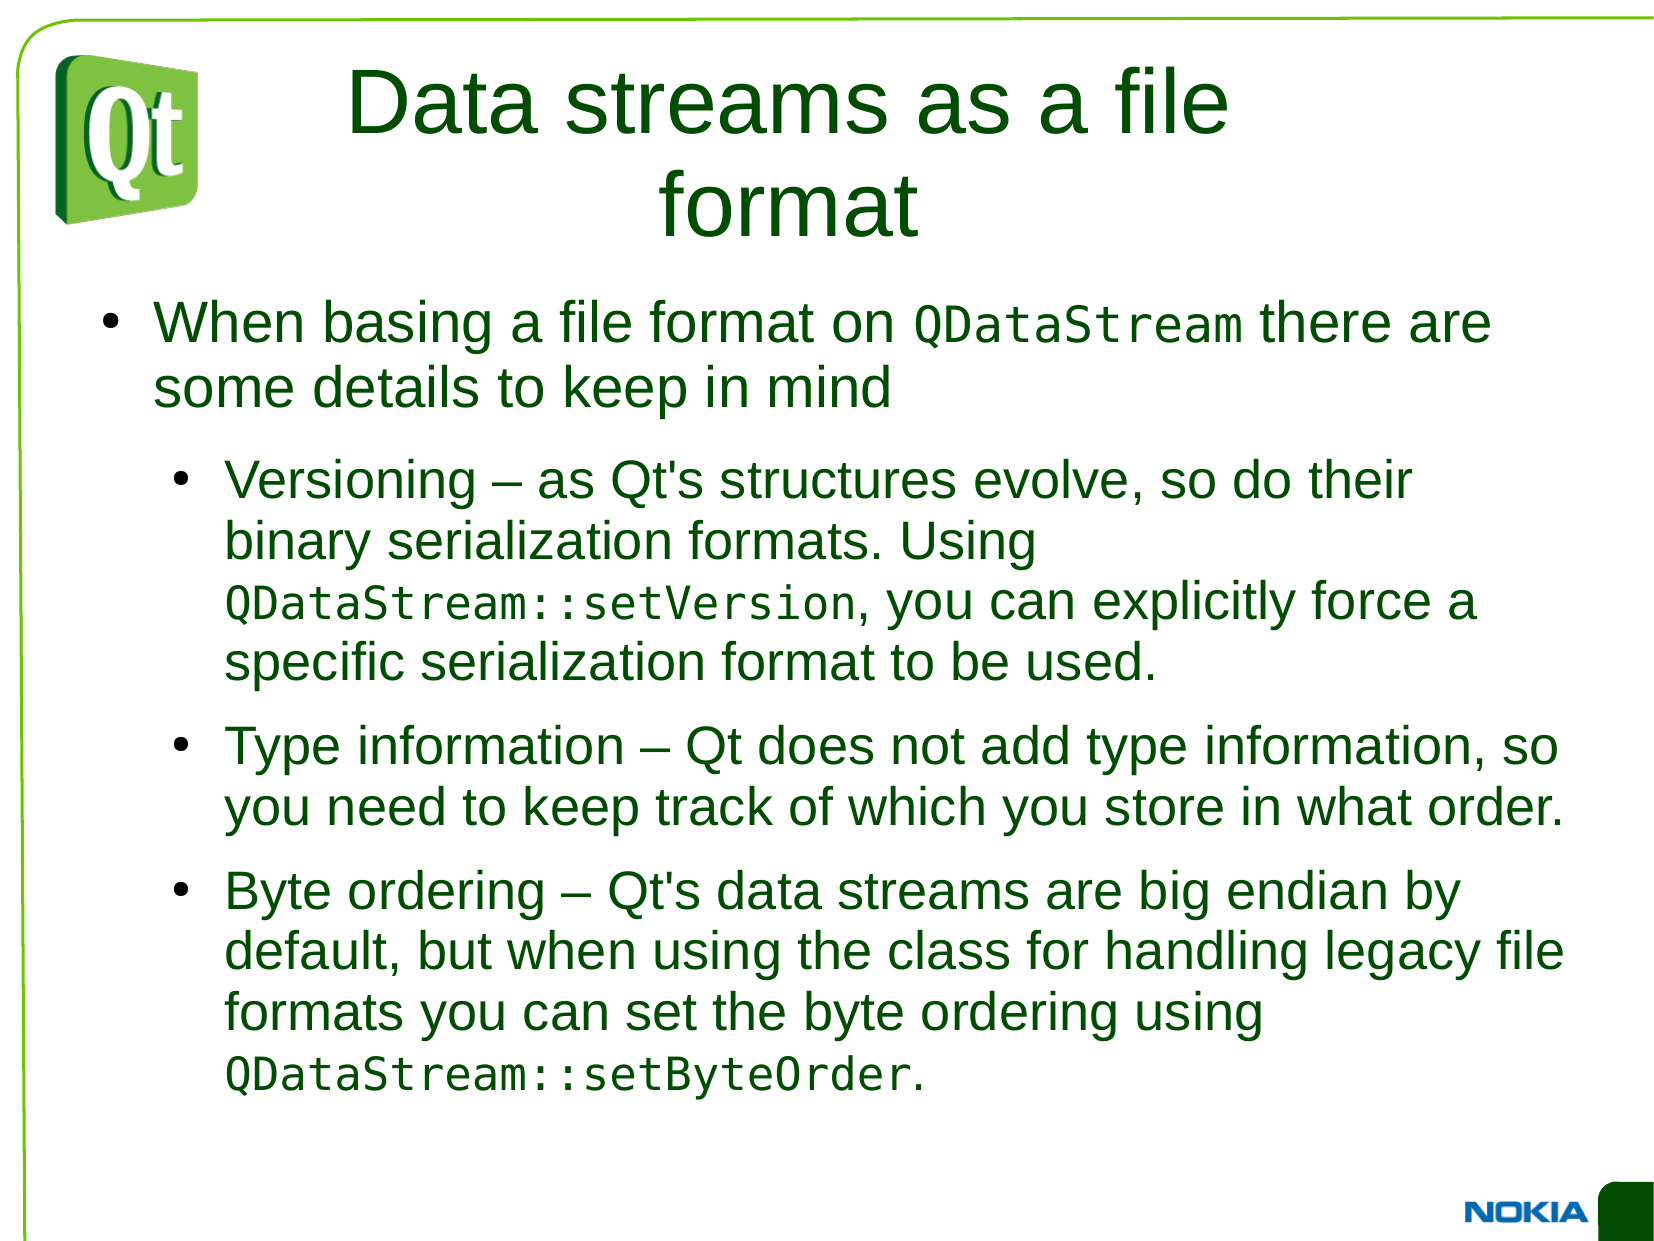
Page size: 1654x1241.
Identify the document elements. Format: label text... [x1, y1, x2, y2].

picture [1465, 1201, 1589, 1223]
picture [55, 55, 198, 225]
title Data streams as a file format [251, 49, 1327, 257]
list When basing a file format on QDataStream there are some details to keep in mind Versioning – as Qt's structures evolve, so do their binary serialization formats. Using QDataStream::setVersion, you can explicitly force a specific serialization format to be used. Type information – Qt does not add type information, so you need to keep track of which you store in what order. Byte ordering – Qt's data streams are big endian by default, but when using the class for handling legacy file formats you can set the byte ordering using QDataStream::setByteOrder. [82, 290, 1571, 1102]
